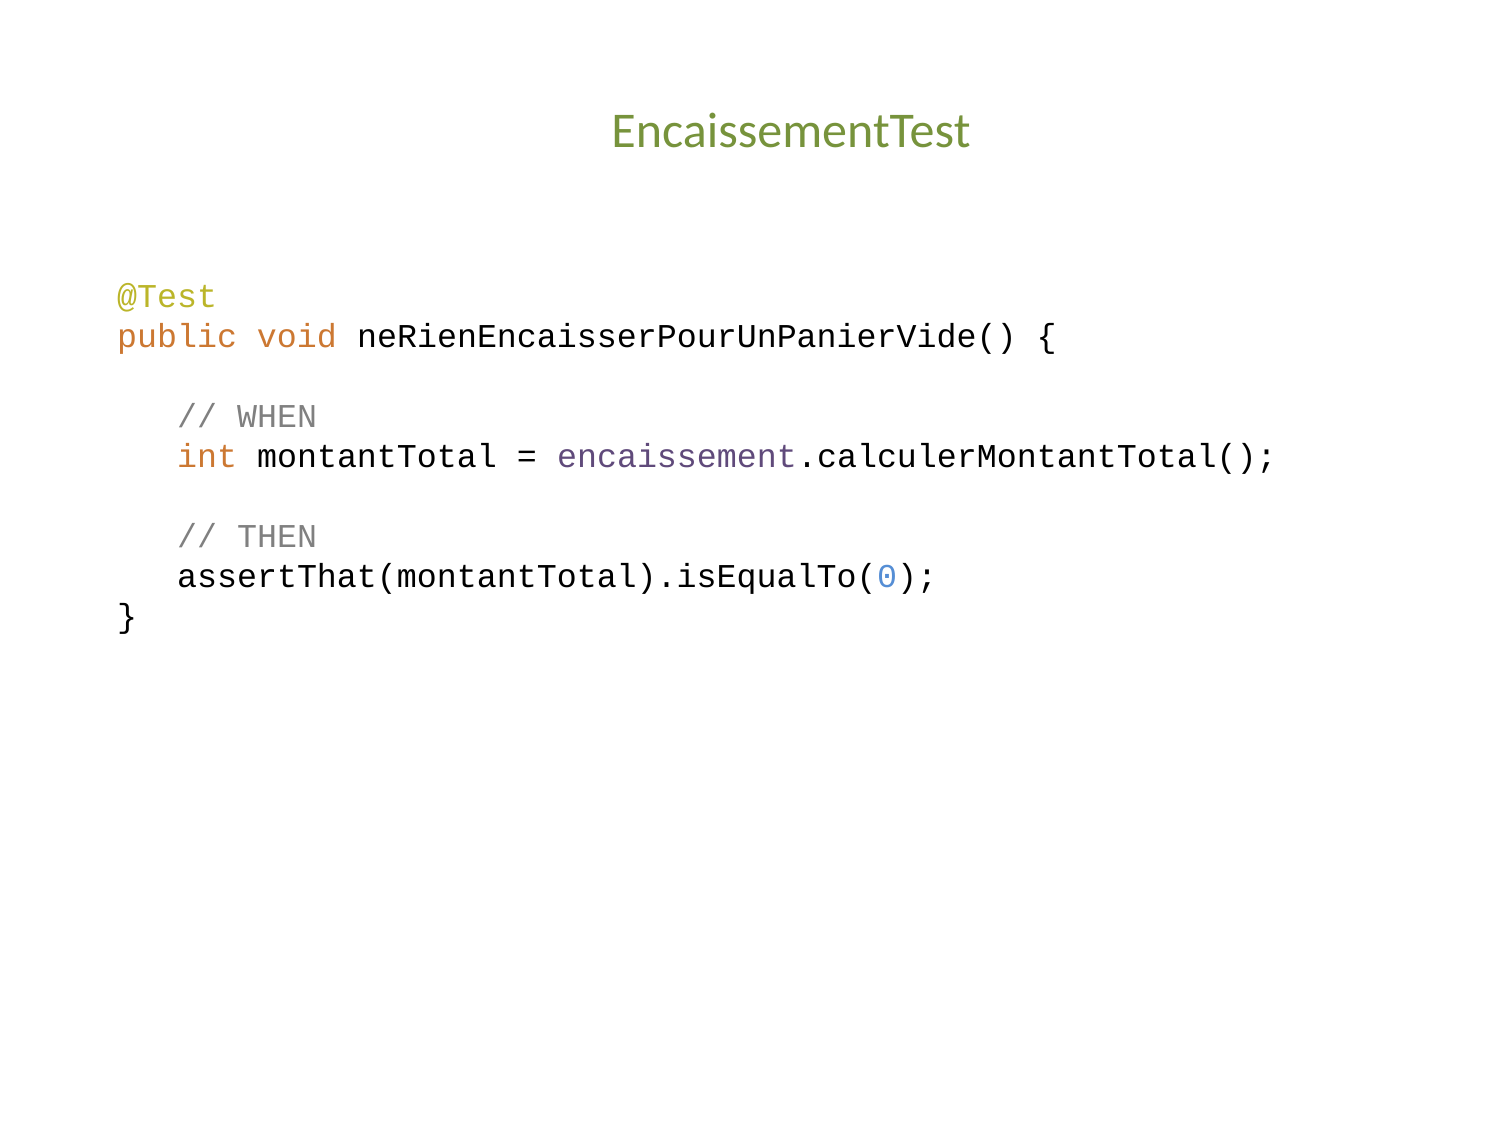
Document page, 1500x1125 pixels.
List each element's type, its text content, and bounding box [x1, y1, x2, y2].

text_box EncaissementTest [596, 89, 986, 165]
text_box @Test public void neRienEncaisserPourUnPanierVide() { // WHEN int montantTotal = encaissement.calculerMontantTotal(); // THEN assertThat(montantTotal).isEqualTo(0); } [102, 267, 1427, 642]
